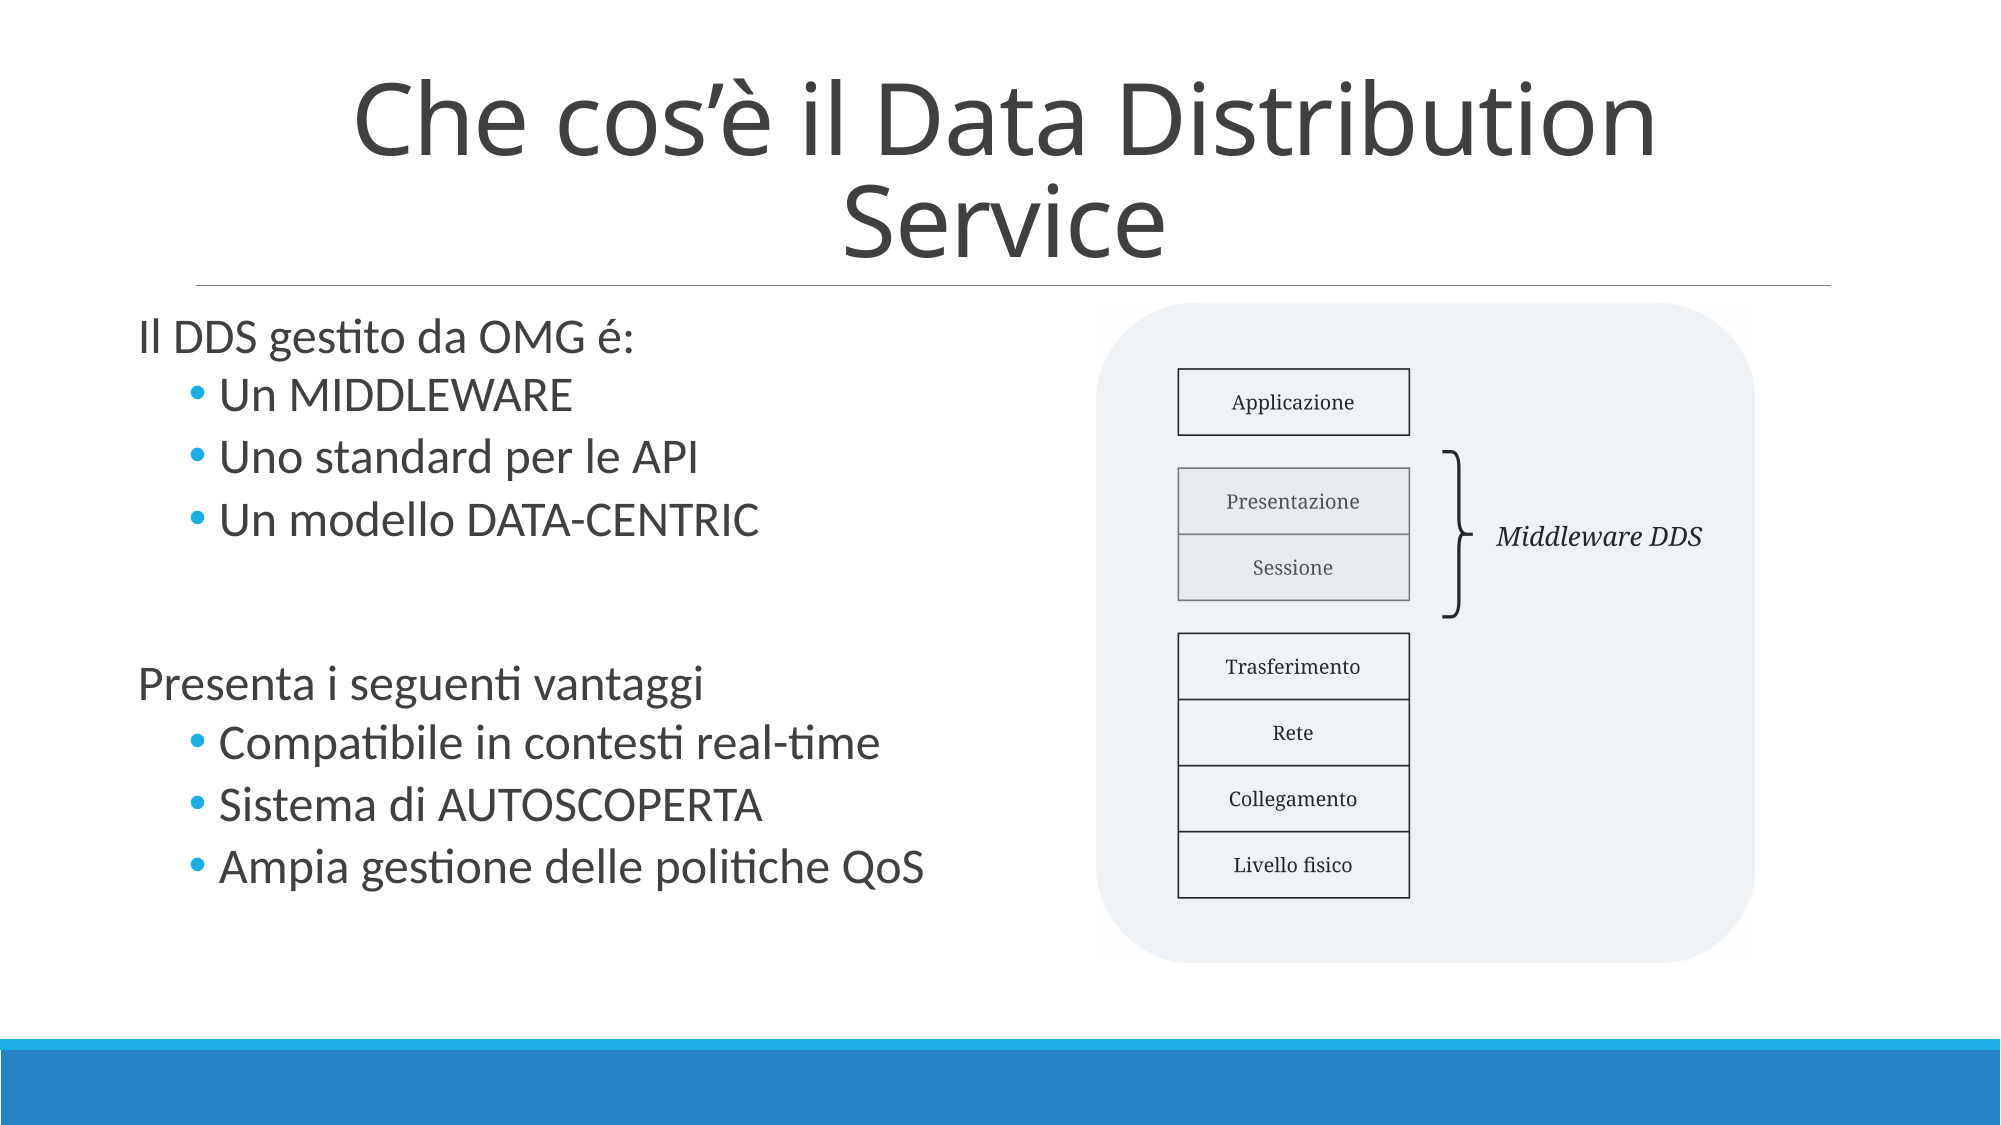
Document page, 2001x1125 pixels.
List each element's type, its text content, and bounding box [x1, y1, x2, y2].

list Il DDS gestito da OMG é: Un MIDDLEWARE Uno standard per le API Un modello DATA-CENTRIC [123, 302, 1095, 634]
title Che cos’è il Data Distribution Service [180, 47, 1831, 286]
picture [1095, 302, 1755, 963]
text_box Presenta i seguenti vantaggi Compatibile in contesti real-time Sistema di AUTOSCOPERTA Ampia gestione delle politiche QoS [123, 650, 1179, 981]
